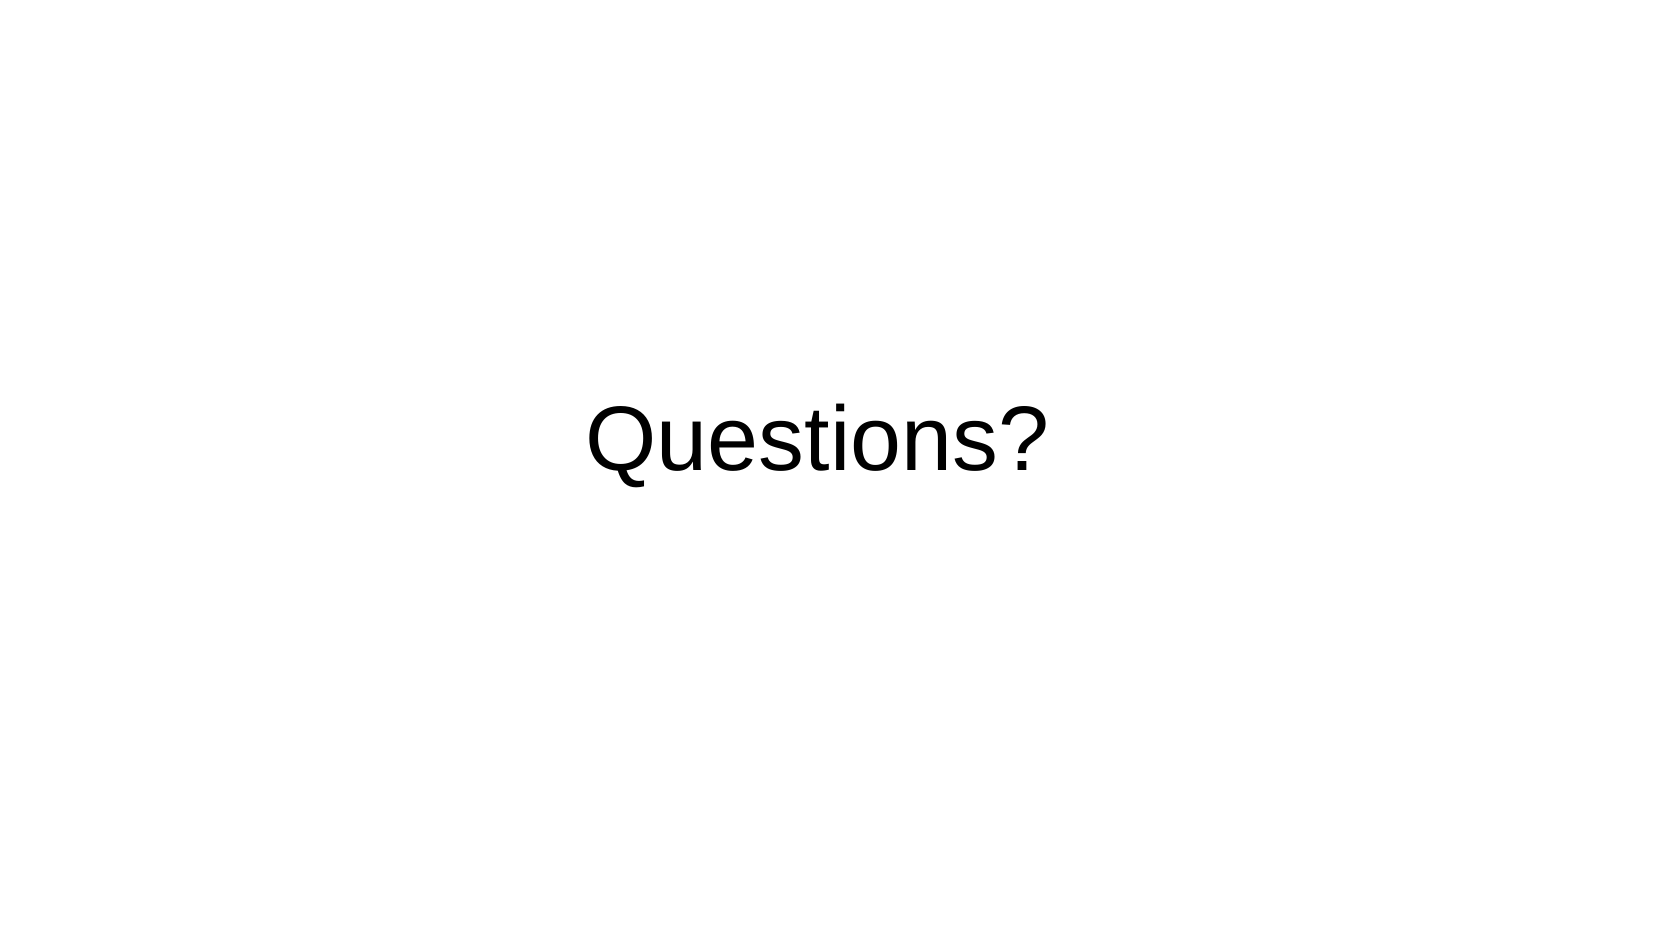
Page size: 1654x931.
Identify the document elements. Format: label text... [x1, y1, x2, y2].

title Questions? [73, 361, 1562, 517]
